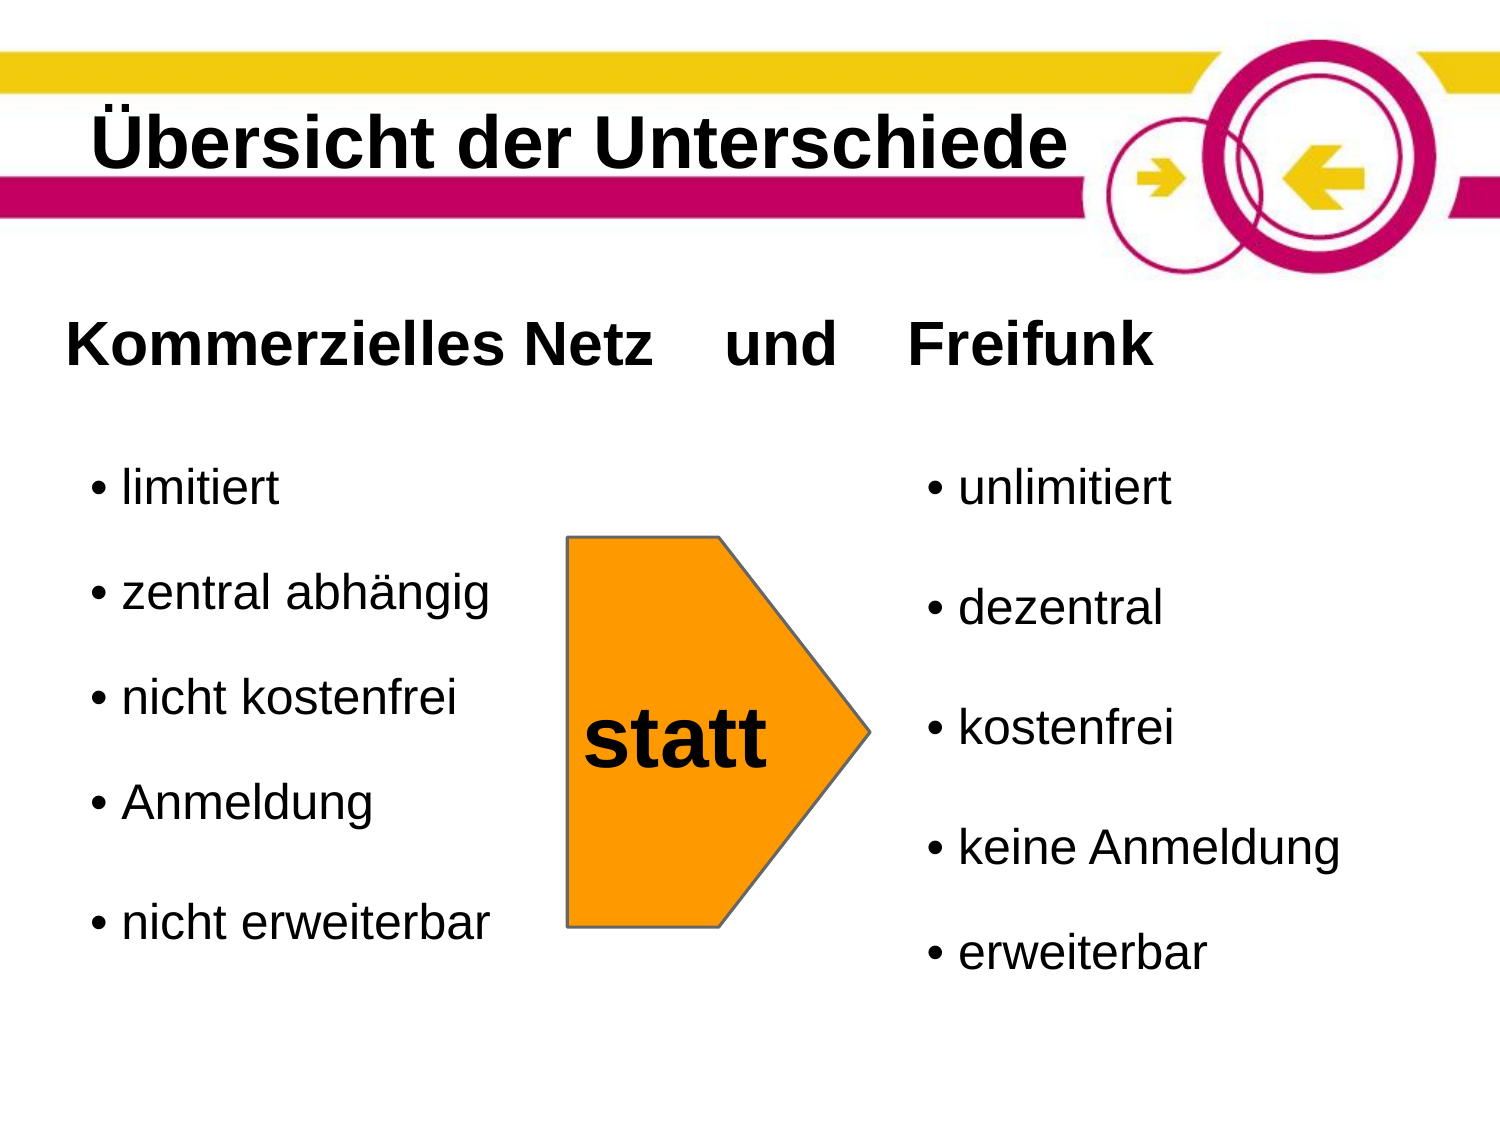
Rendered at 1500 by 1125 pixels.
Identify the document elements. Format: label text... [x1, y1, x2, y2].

text_box • limitiert • zentral abhängig • nicht kostenfrei • Anmeldung • nicht erweiterbar [75, 439, 668, 1068]
text_box statt [567, 537, 871, 928]
text_box Kommerzielles Netz und Freifunk [51, 288, 1251, 416]
text_box Übersicht der Unterschiede [75, 11, 1425, 200]
text_box • unlimitiert • dezentral • kostenfrei • keine Anmeldung • erweiterbar [911, 439, 1460, 1068]
